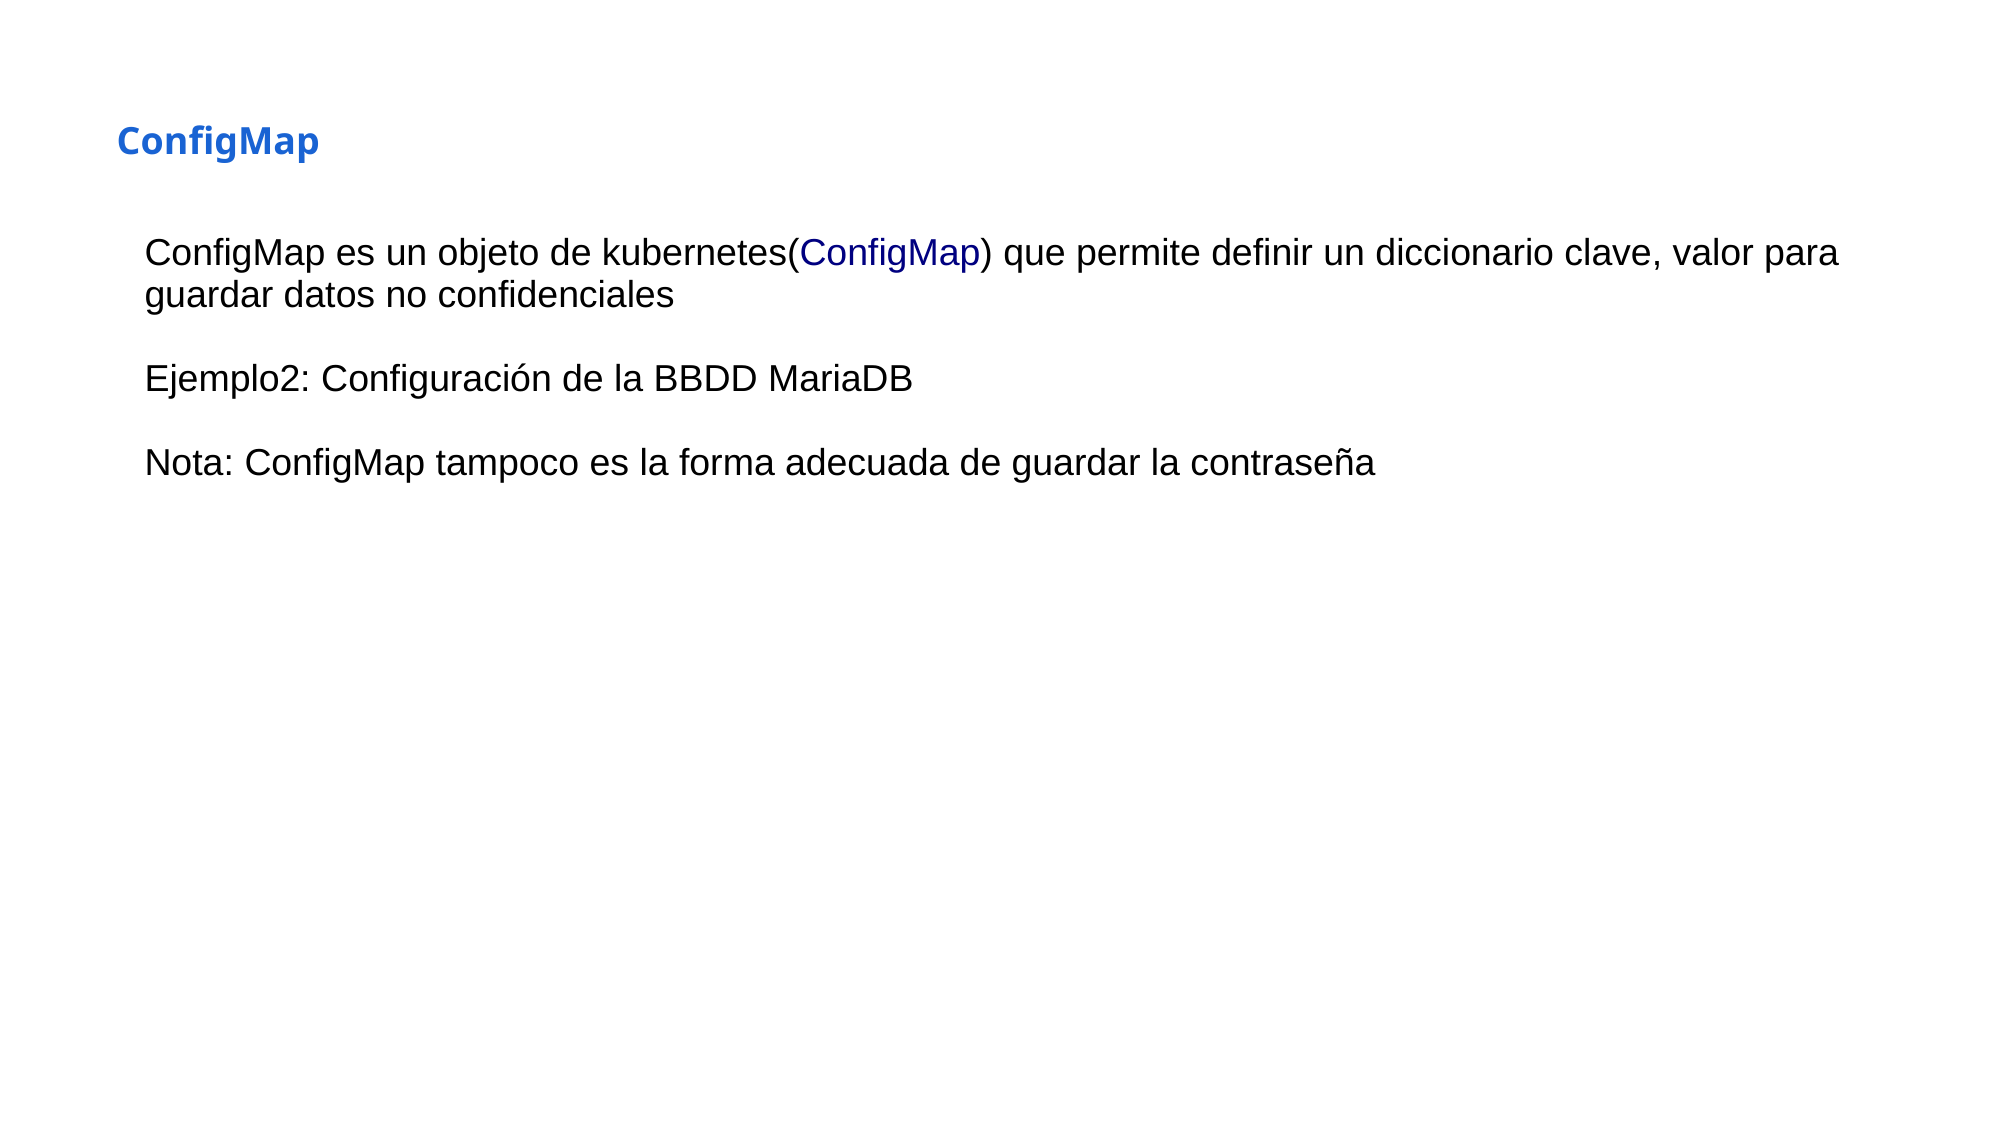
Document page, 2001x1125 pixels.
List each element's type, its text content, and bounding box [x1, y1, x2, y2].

text_box ConfigMap [101, 110, 496, 170]
text_box ConfigMap es un objeto de kubernetes(ConfigMap) que permite definir un diccionario clave, valor para guardar datos no confidenciales Ejemplo2: Configuración de la BBDD MariaDB Nota: ConfigMap tampoco es la forma adecuada de guardar la contraseña [129, 224, 1938, 492]
